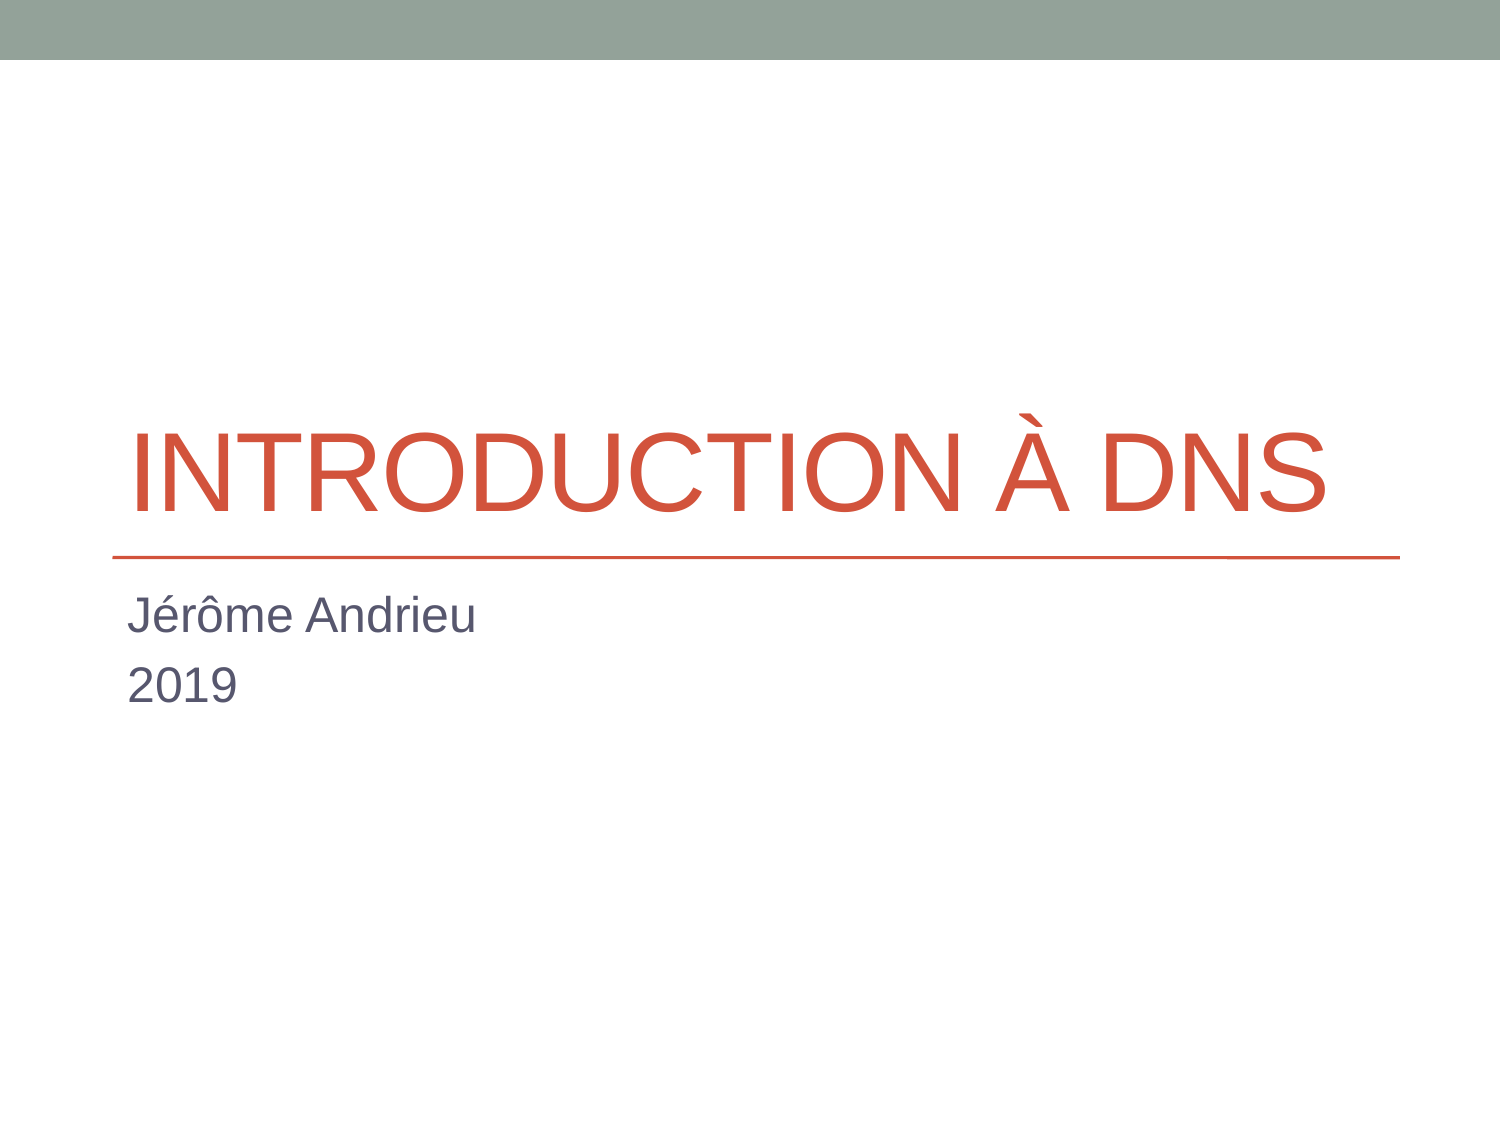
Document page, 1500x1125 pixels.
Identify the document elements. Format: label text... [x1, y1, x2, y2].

title Introduction à DNS [112, 224, 1400, 542]
subtitle Jérôme Andrieu 2019 [112, 575, 1163, 863]
